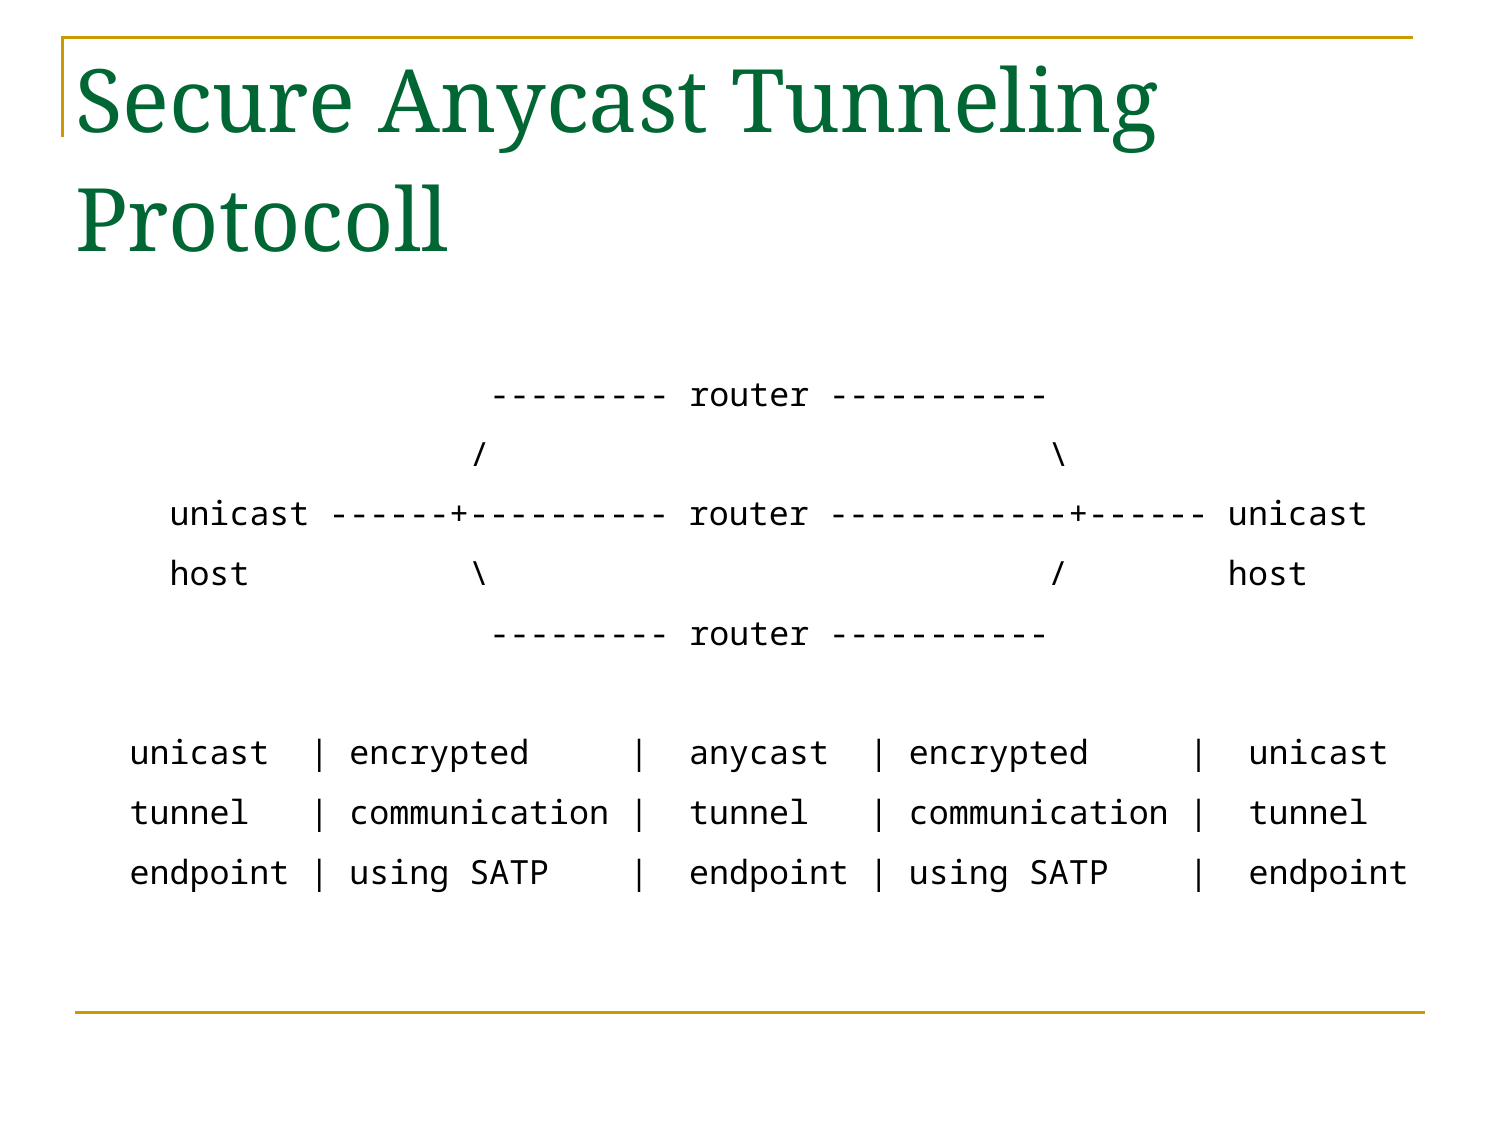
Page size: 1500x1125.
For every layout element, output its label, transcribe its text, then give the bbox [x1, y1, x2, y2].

subtitle --------- router ----------- / \ unicast ------+---------- router ------------+------ unicast host \ / host --------- router ----------- unicast | encrypted | anycast | encrypted | unicast tunnel | communication | tunnel | communication | tunnel endpoint | using SATP | endpoint | using SATP | endpoint [29, 269, 1426, 998]
title Secure Anycast Tunneling Protocoll [75, 45, 1426, 269]
